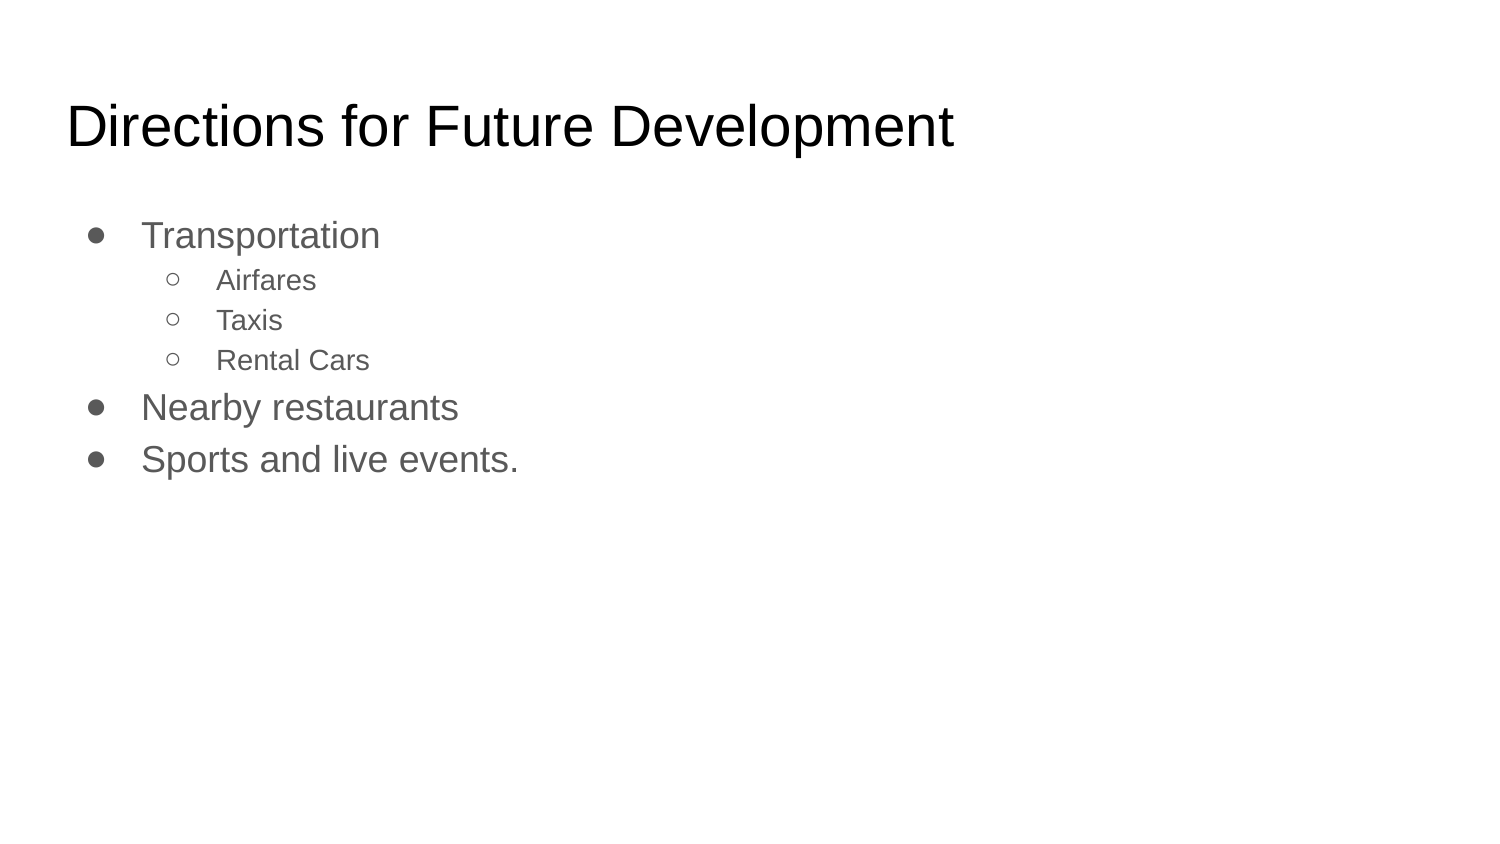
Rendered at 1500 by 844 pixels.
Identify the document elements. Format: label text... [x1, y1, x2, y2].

list Transportation Airfares Taxis Rental Cars Nearby restaurants Sports and live events. [51, 189, 1449, 750]
title Directions for Future Development [51, 72, 1449, 167]
